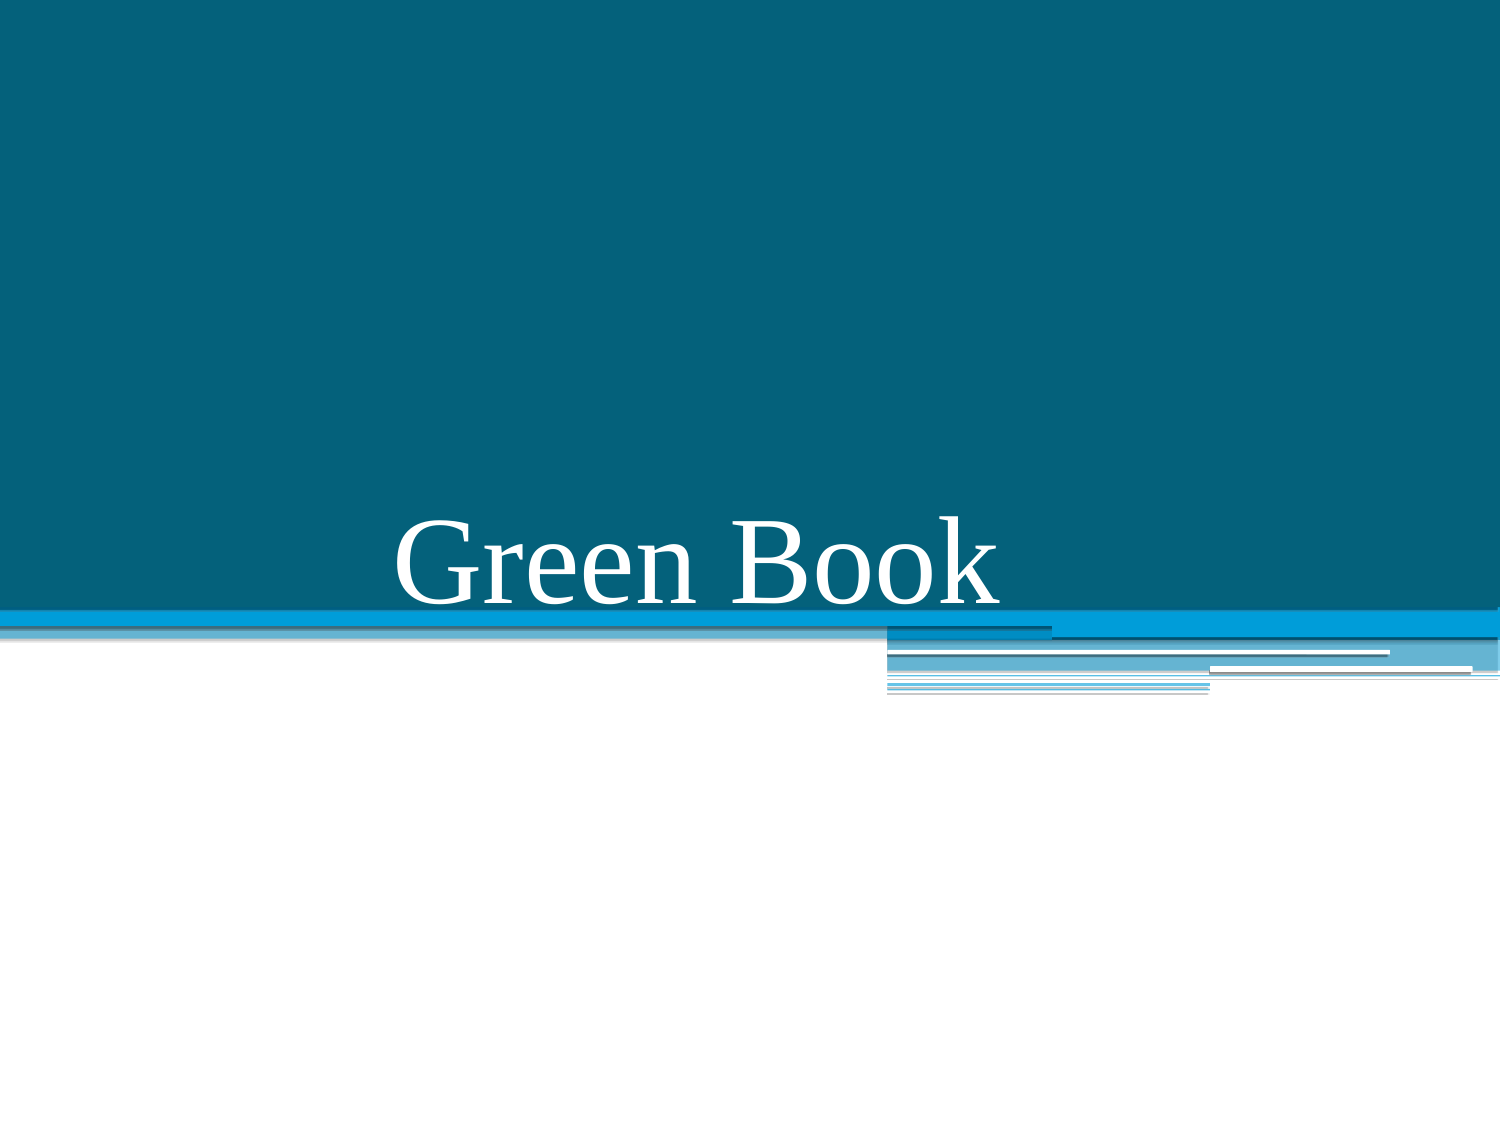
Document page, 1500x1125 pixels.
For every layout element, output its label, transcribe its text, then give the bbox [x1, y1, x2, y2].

text_box Green Book [0, 484, 1500, 638]
